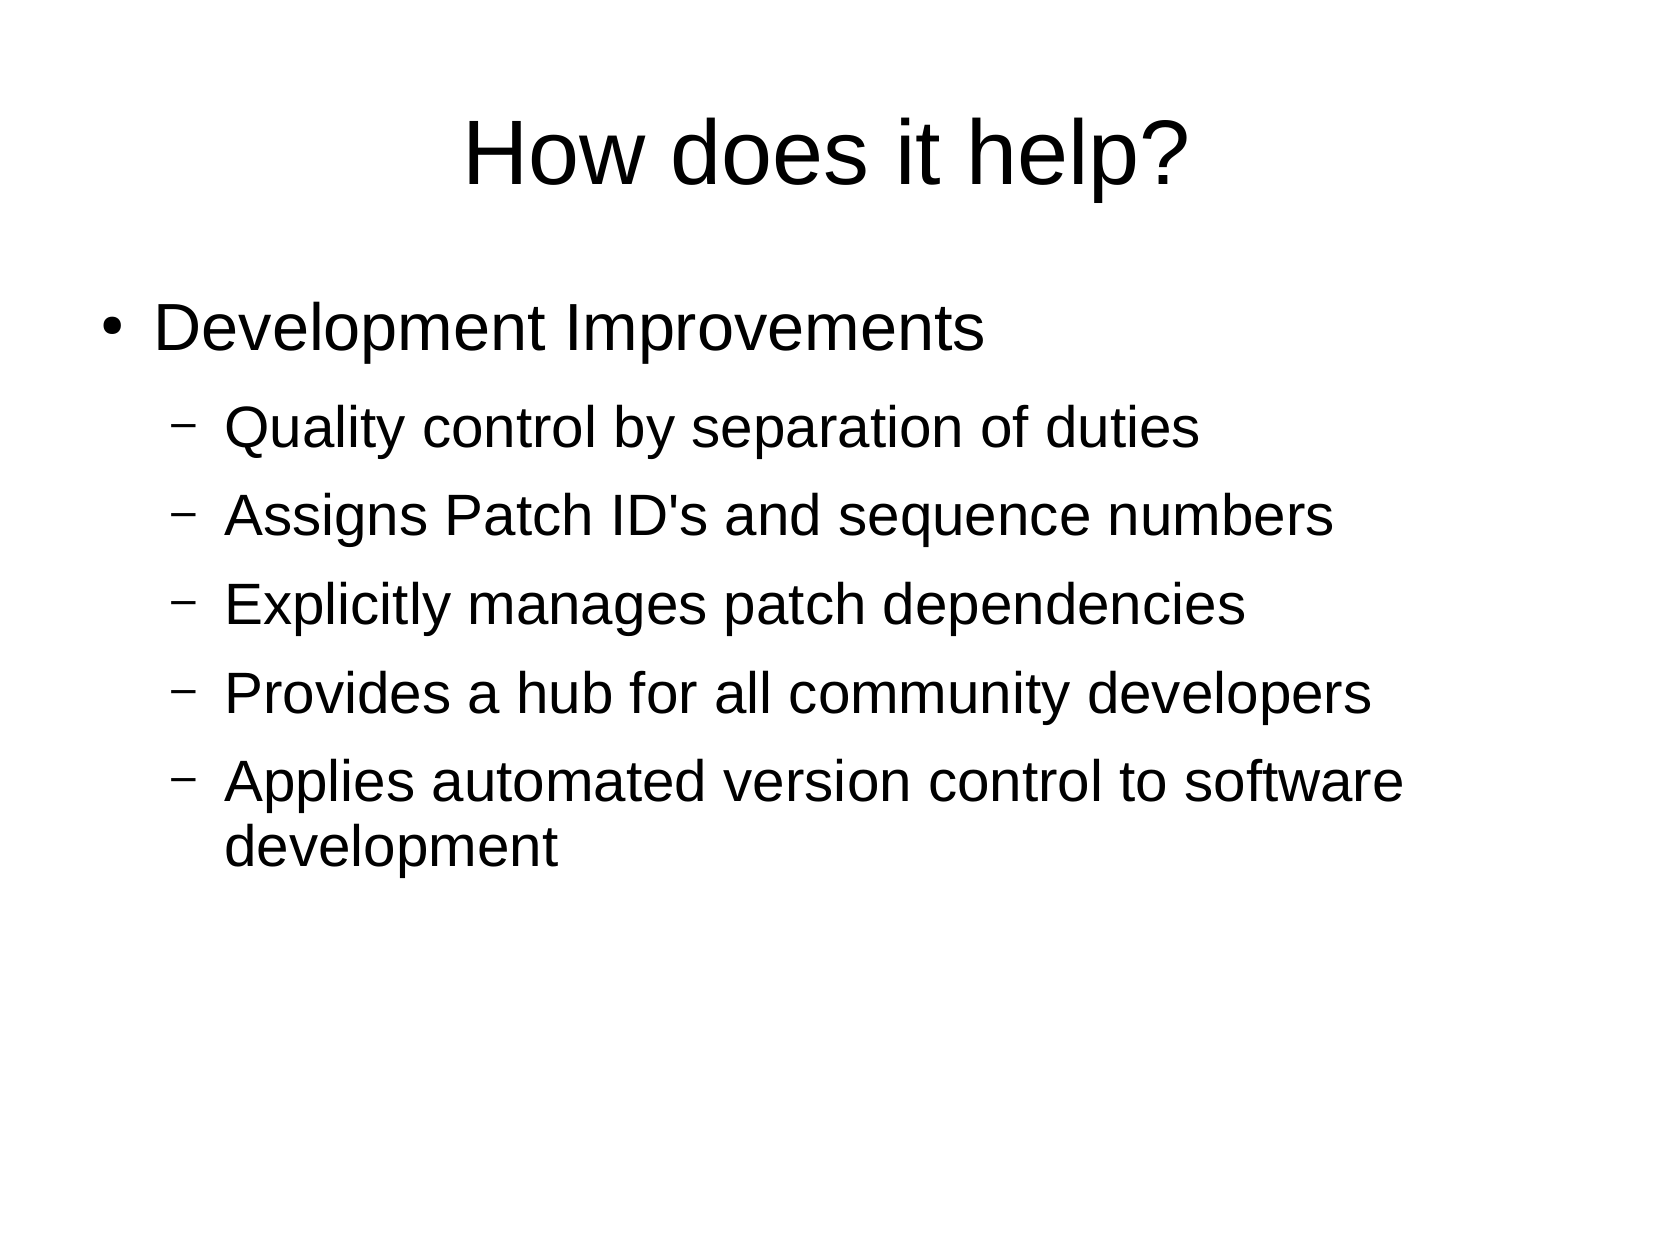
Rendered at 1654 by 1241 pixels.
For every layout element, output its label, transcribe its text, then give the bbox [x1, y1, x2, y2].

title How does it help? [82, 49, 1571, 257]
list Development Improvements Quality control by separation of duties Assigns Patch ID's and sequence numbers Explicitly manages patch dependencies Provides a hub for all community developers Applies automated version control to software development [82, 290, 1571, 1010]
